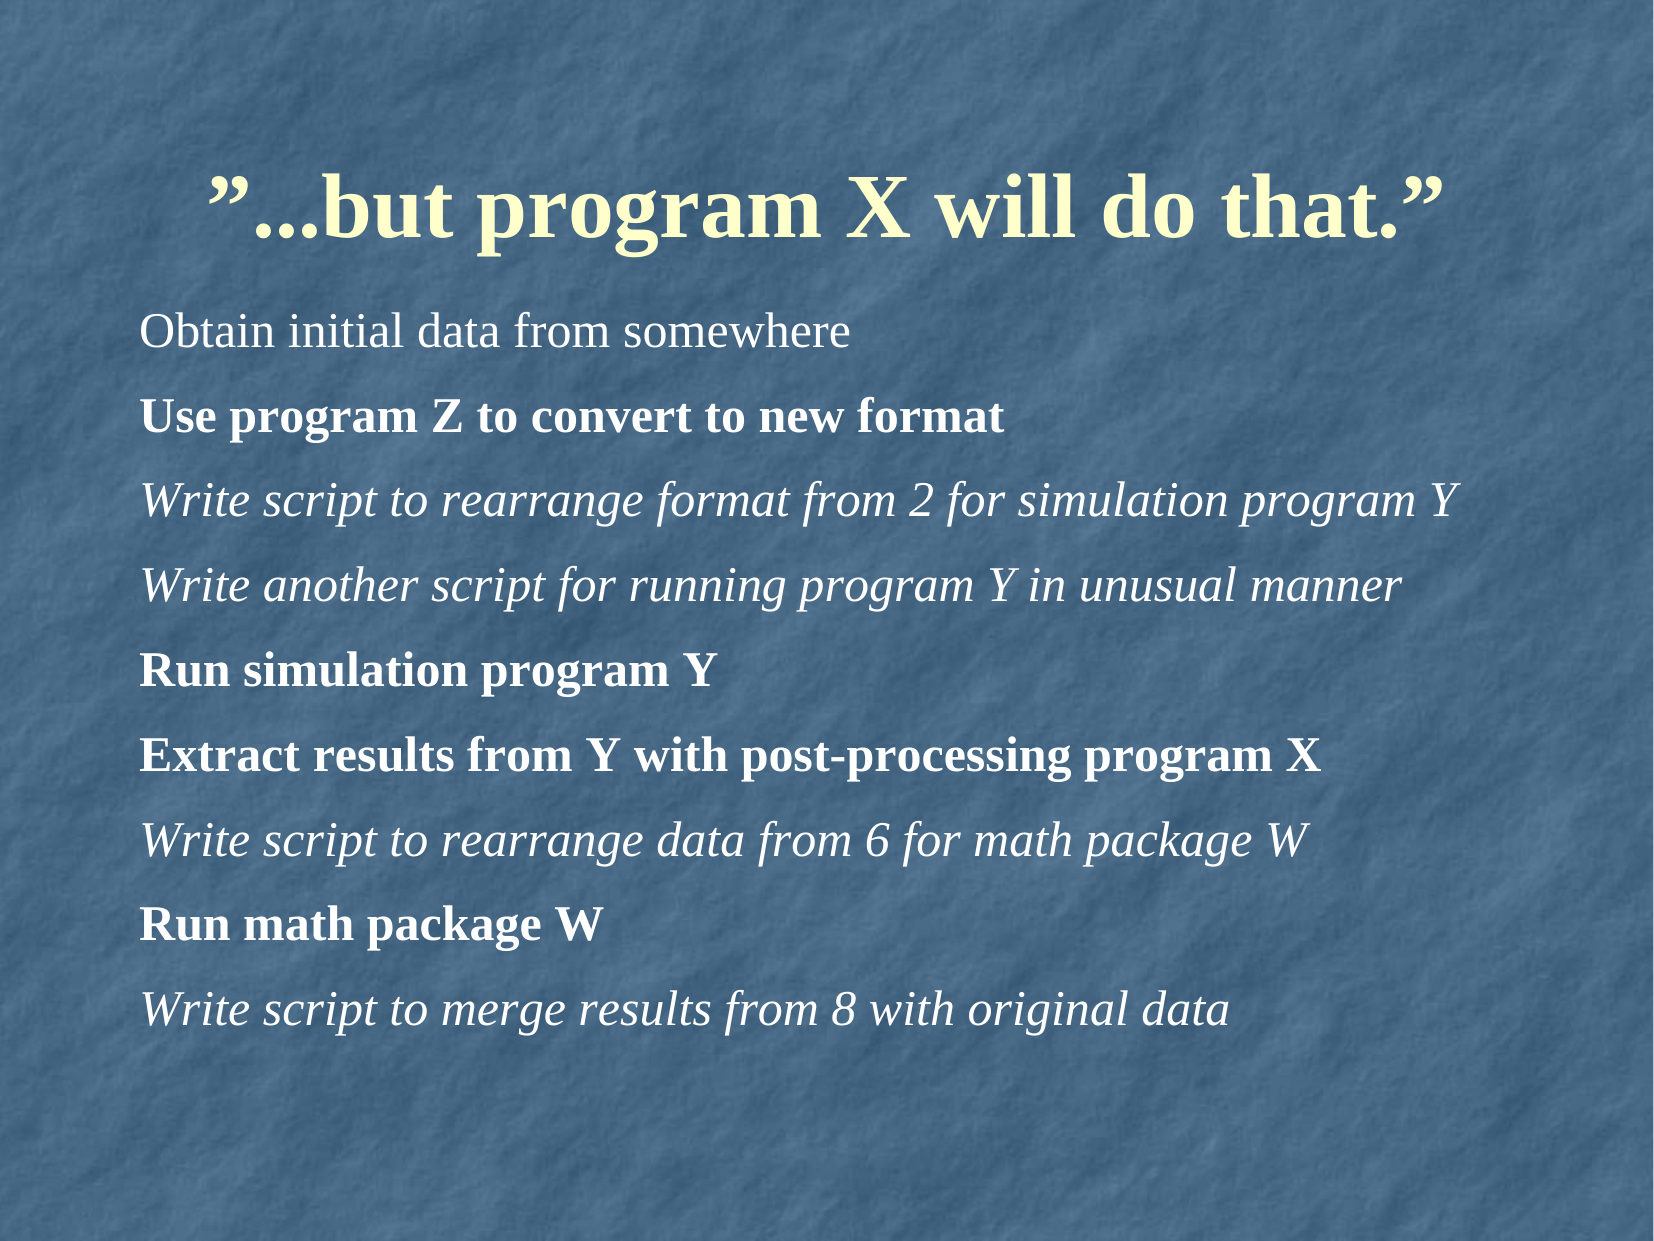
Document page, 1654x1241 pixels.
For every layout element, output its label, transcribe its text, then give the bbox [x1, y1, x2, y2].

list Obtain initial data from somewhere Use program Z to convert to new format Write script to rearrange format from 2 for simulation program Y Write another script for running program Y in unusual manner Run simulation program Y Extract results from Y with post-processing program X Write script to rearrange data from 6 for math package W Run math package W Write script to merge results from 8 with original data [121, 302, 1534, 1190]
picture [0, 0, 1654, 1241]
title ”...but program X will do that.” [121, 102, 1534, 302]
